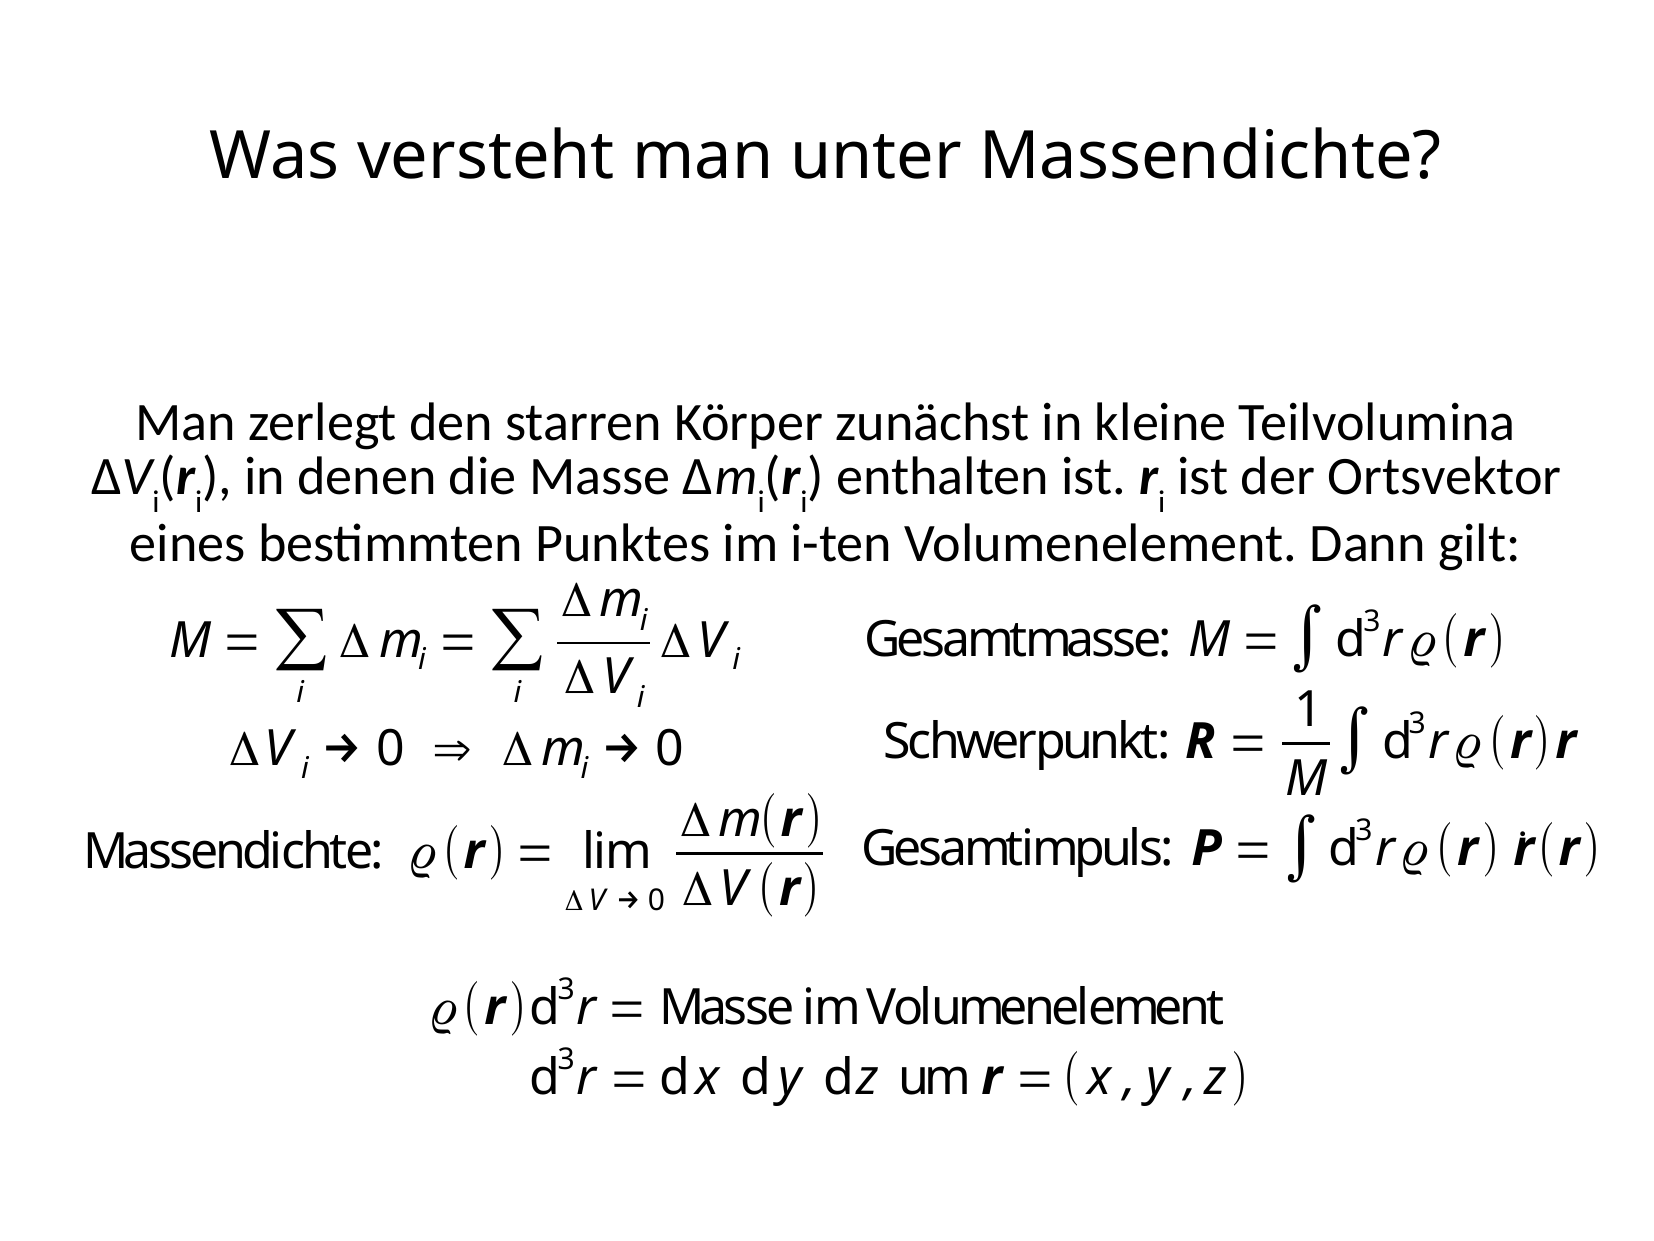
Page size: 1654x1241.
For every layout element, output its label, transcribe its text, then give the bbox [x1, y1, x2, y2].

chart [77, 569, 832, 919]
chart [399, 971, 1254, 1108]
subtitle Man zerlegt den starren Körper zunächst in kleine Teilvolumina ΔVi(ri), in denen die Masse Δmi(ri) enthalten ist. ri ist der Ortsvektor eines bestimmten Punktes im i-ten Volumenelement. Dann gilt: [82, 290, 1571, 1010]
title Was versteht man unter Massendichte? [82, 49, 1571, 257]
chart [838, 601, 1607, 887]
